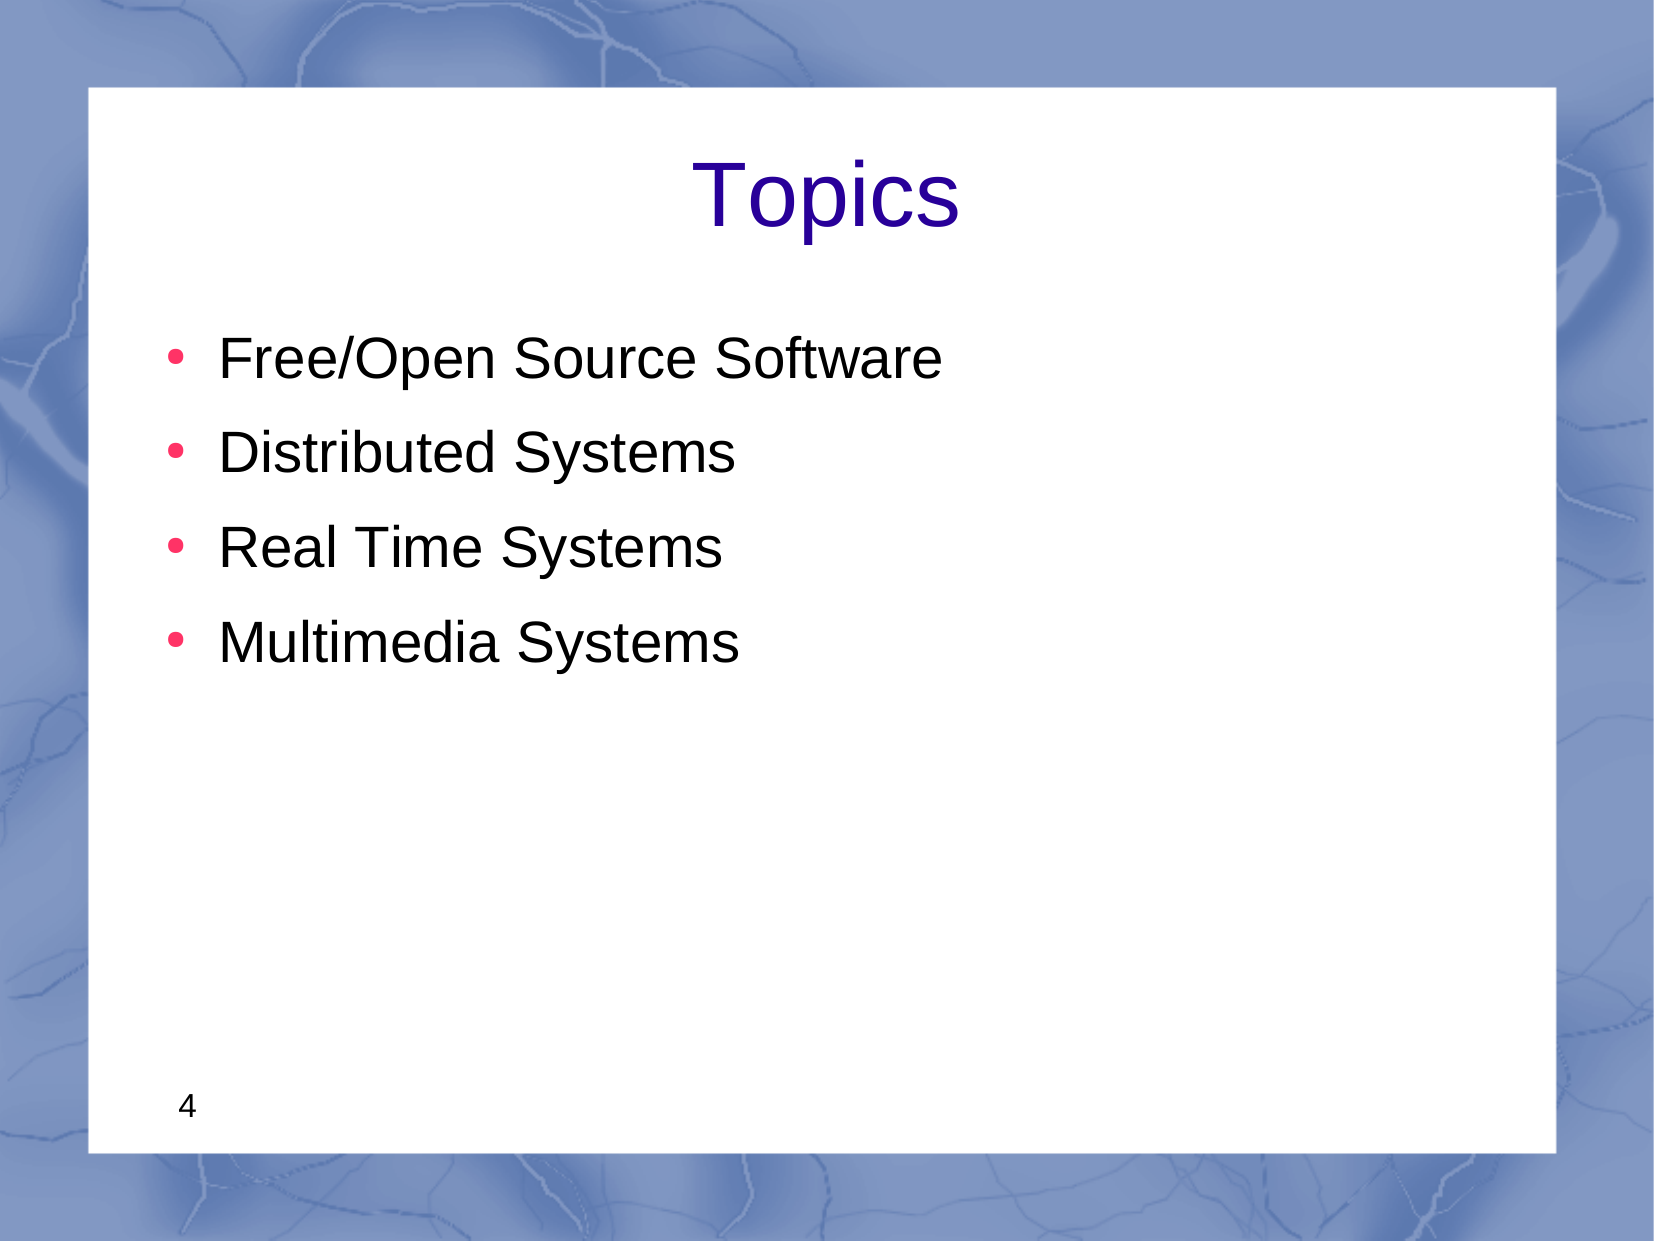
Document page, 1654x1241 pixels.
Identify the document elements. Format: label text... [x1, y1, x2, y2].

picture [0, 0, 1654, 1241]
list Free/Open Source Software Distributed Systems Real Time Systems Multimedia Systems [147, 325, 1506, 1045]
title Topics [118, 90, 1536, 298]
